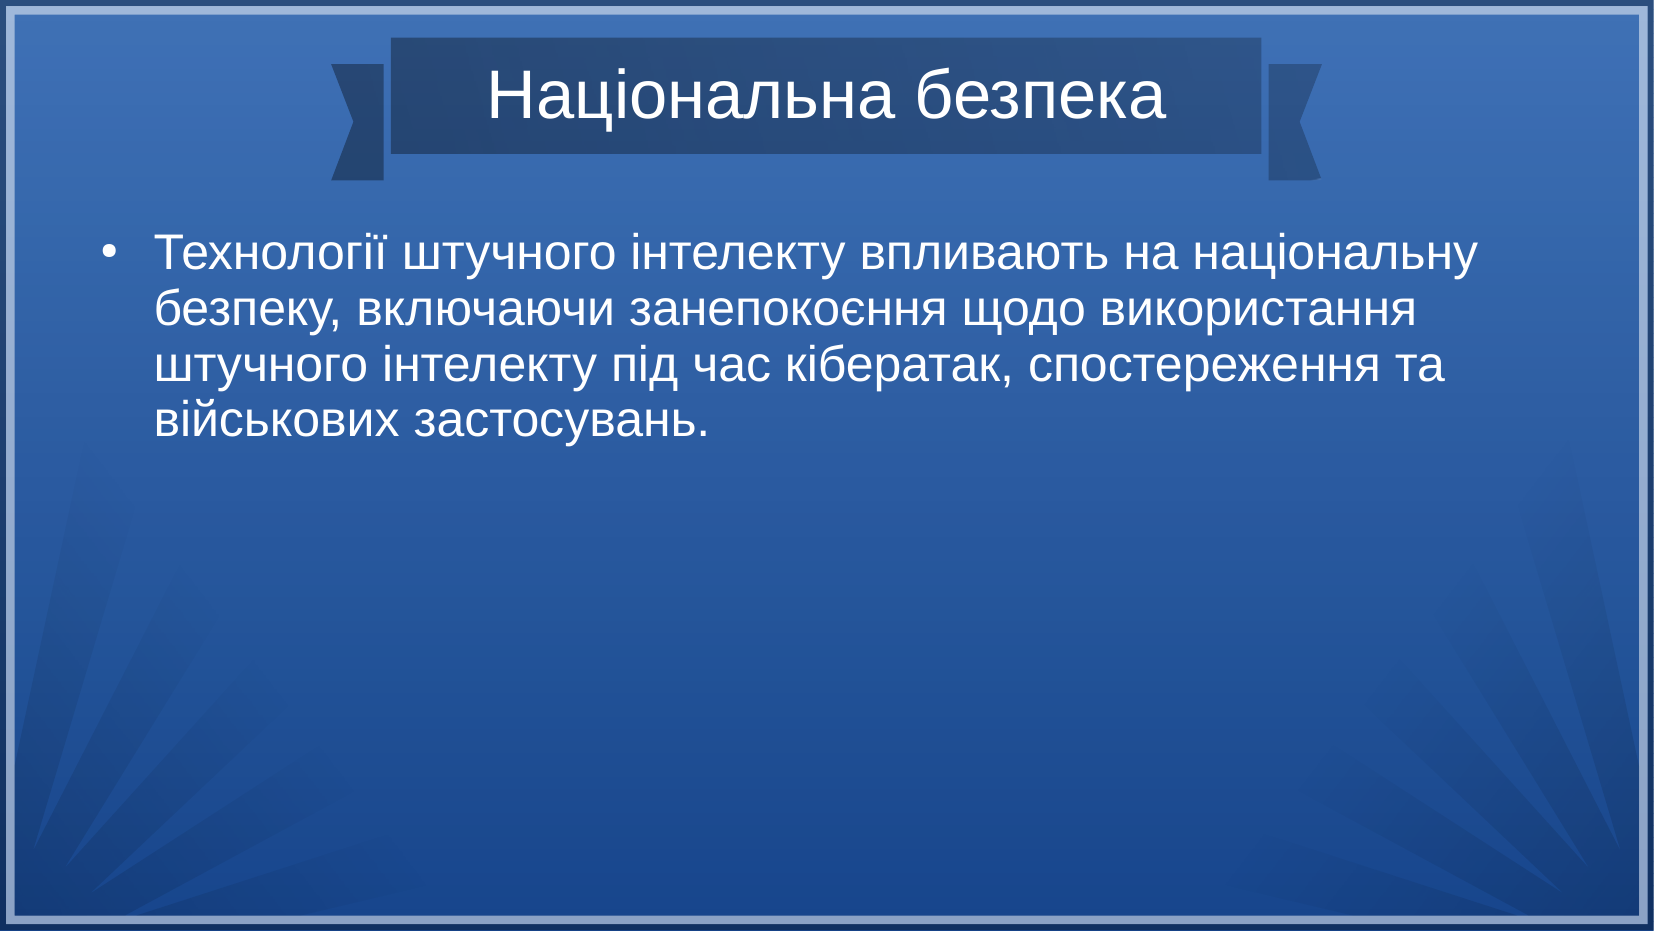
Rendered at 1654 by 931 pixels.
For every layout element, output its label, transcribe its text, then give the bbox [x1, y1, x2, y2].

list Технології штучного інтелекту впливають на національну безпеку, включаючи занепокоєння щодо використання штучного інтелекту під час кібератак, спостереження та військових застосувань. [82, 224, 1571, 848]
title Національна безпека [389, 35, 1264, 154]
